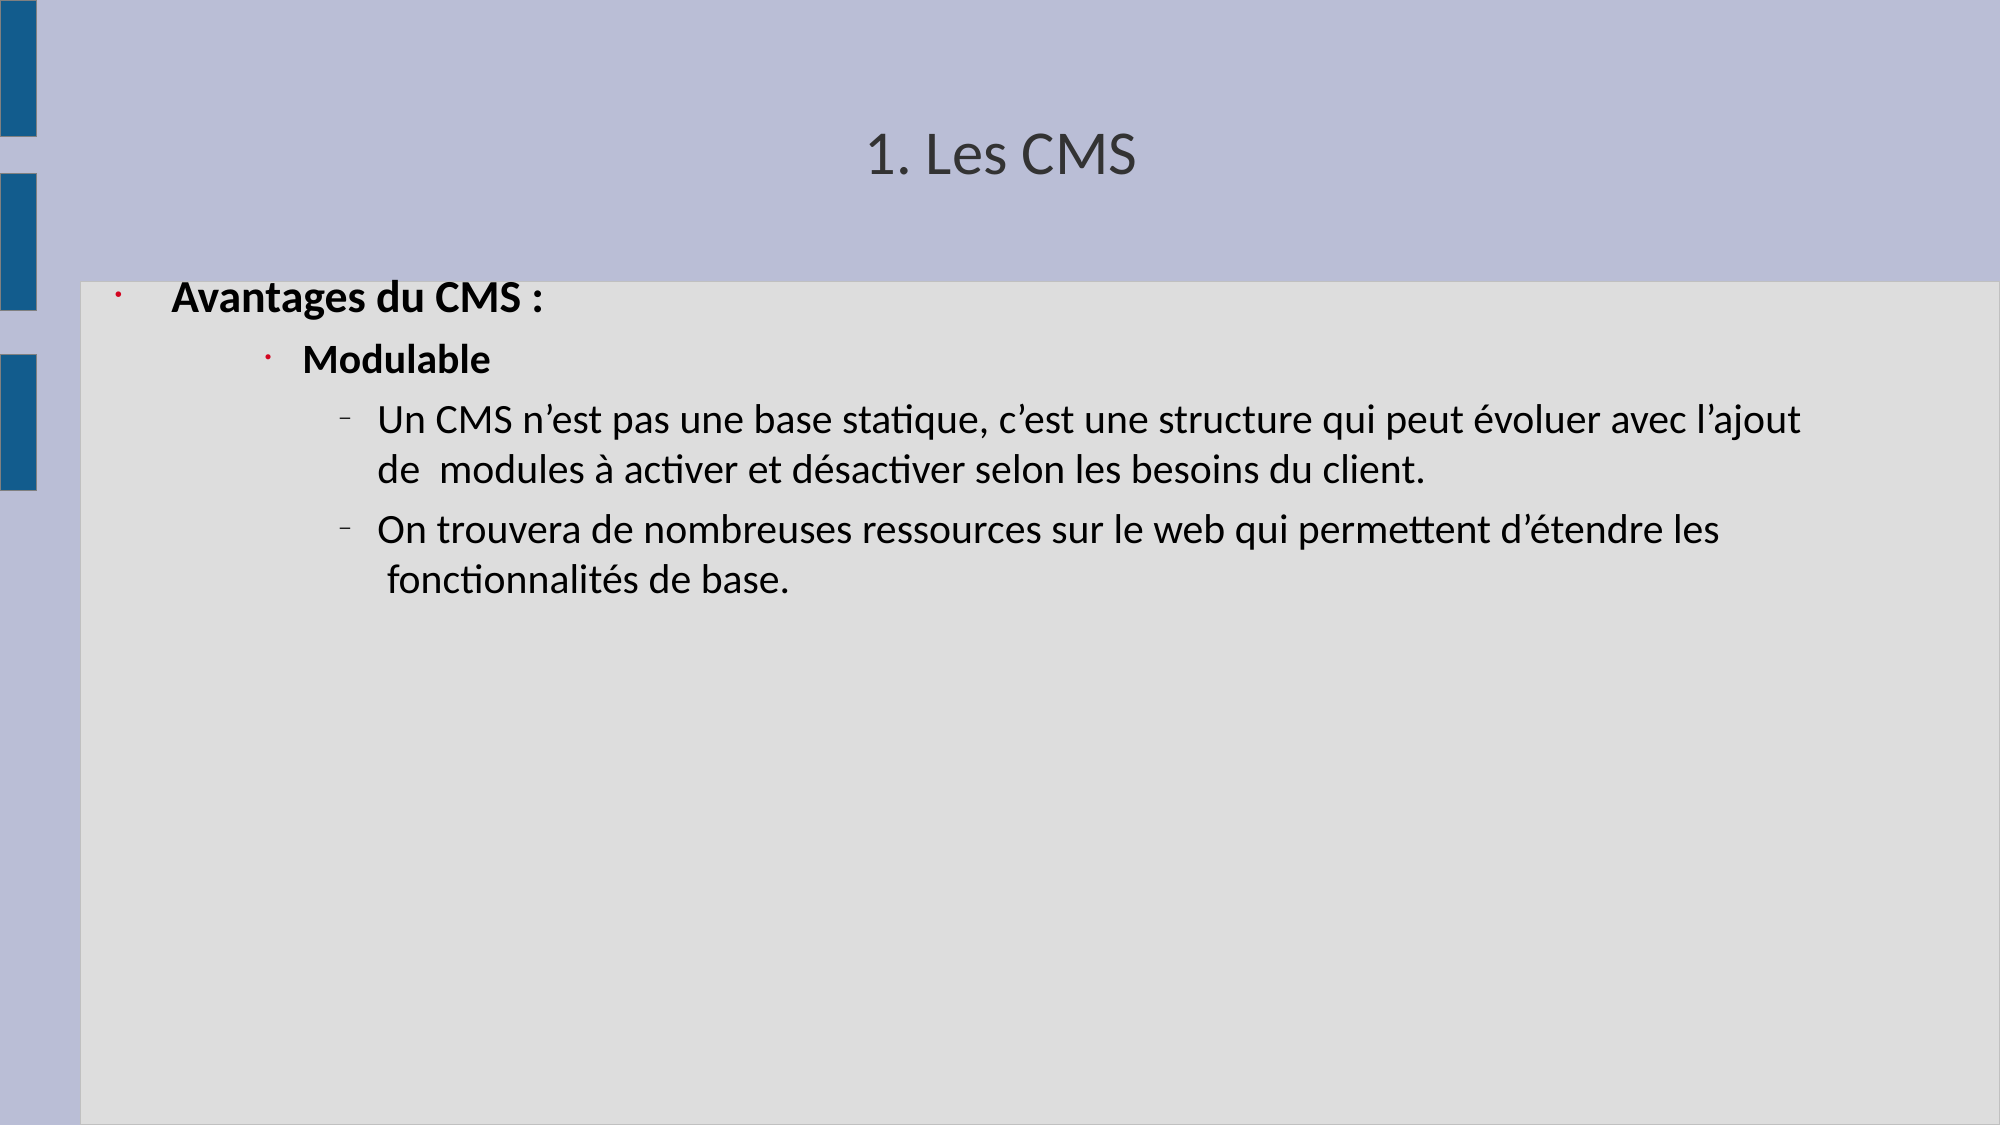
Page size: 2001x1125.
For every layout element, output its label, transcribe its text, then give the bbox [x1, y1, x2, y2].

title 1. Les CMS [859, 109, 1141, 254]
text_box Avantages du CMS : Modulable Un CMS n’est pas une base statique, c’est une structure qui peut évoluer avec l’ajout de modules à activer et désactiver selon les besoins du client. On trouvera de nombreuses ressources sur le web qui permettent d’étendre les fonctionnalités de base. [112, 254, 1856, 603]
